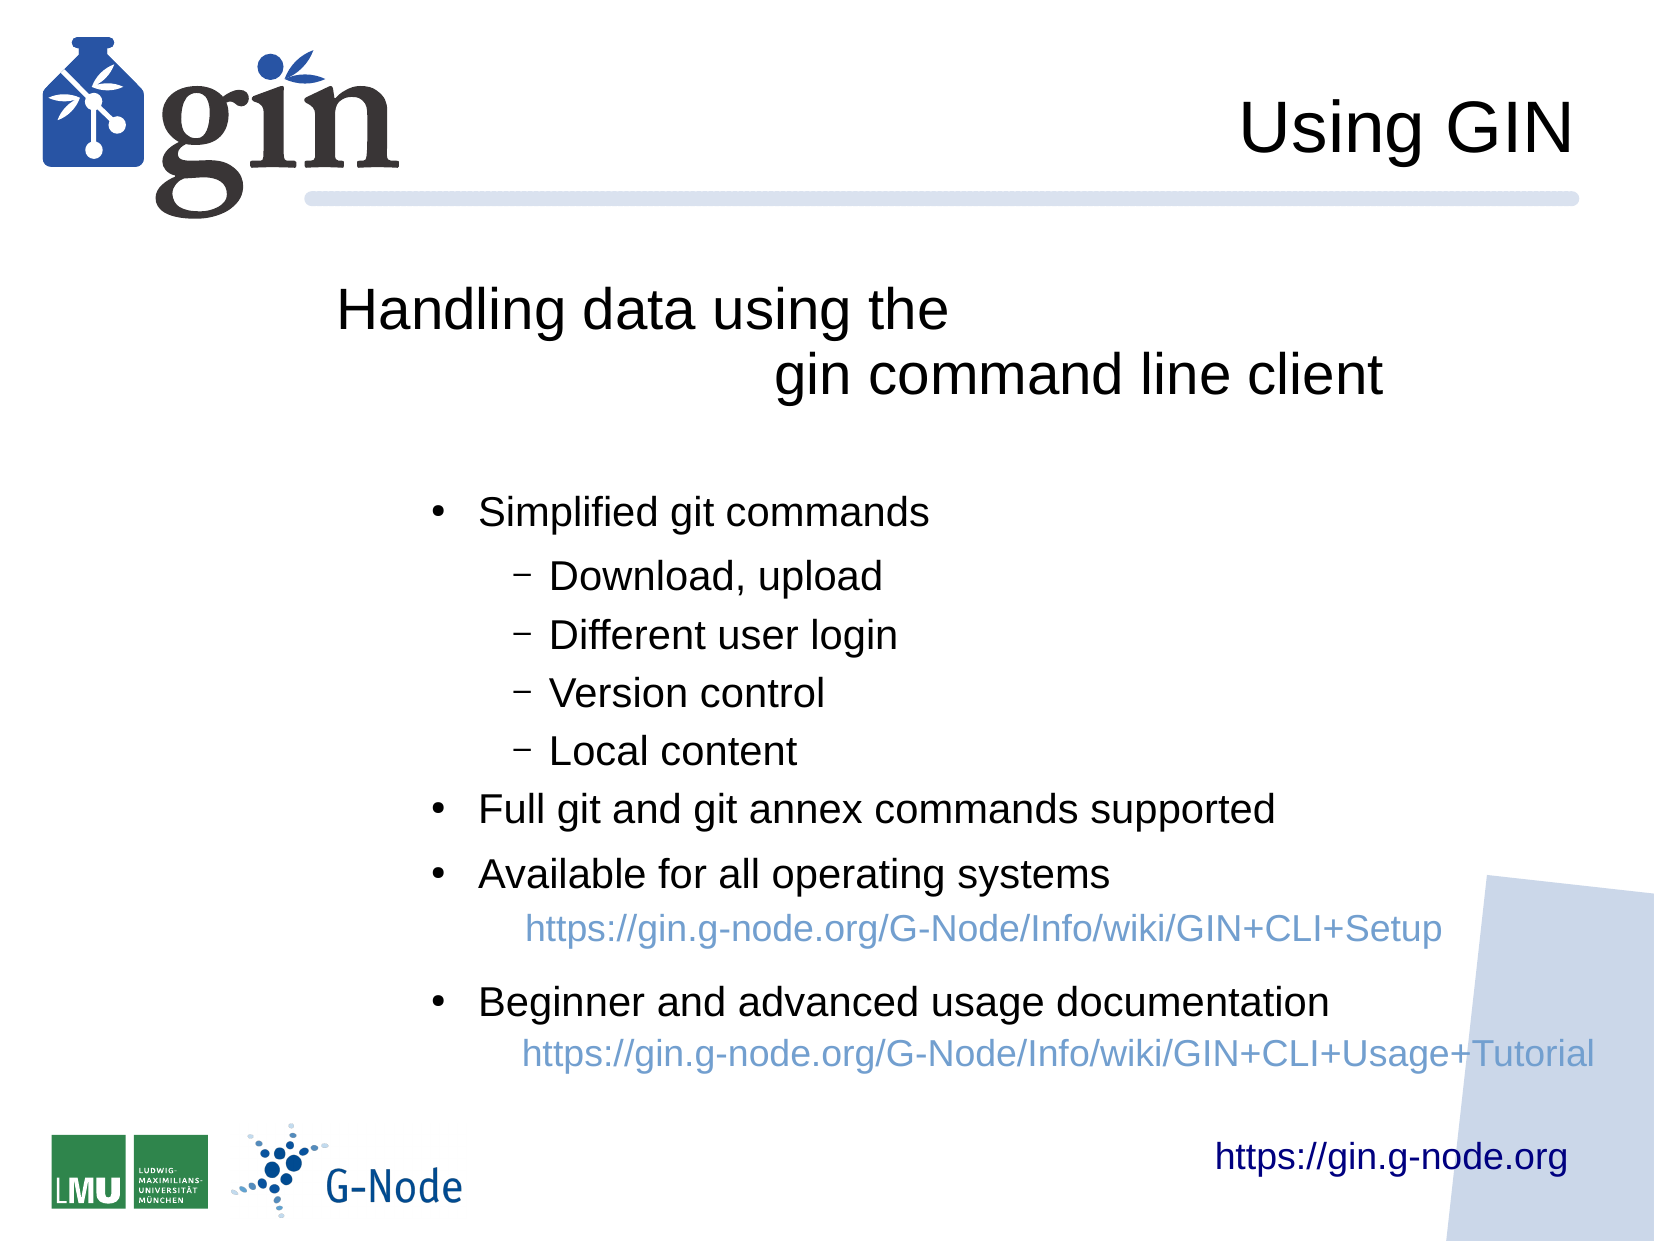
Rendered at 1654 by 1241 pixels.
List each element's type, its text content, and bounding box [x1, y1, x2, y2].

text_box https://gin.g-node.org/G-Node/Info/wiki/GIN+CLI+Usage+Tutorial [507, 1025, 1611, 1083]
text_box https://gin.g-node.org/G-Node/Info/wiki/GIN+CLI+Setup [510, 899, 1459, 957]
picture [33, 30, 409, 224]
list Handling data using the gin command line client Simplified git commands Download, upload Different user login Version control Local content Full git and git annex commands supported Available for all operating systems Beginner and advanced usage documentation [265, 277, 1409, 792]
text_box https://gin.g-node.org [1200, 1128, 1625, 1186]
picture [230, 1123, 467, 1219]
text_box Using GIN [87, 30, 1576, 226]
